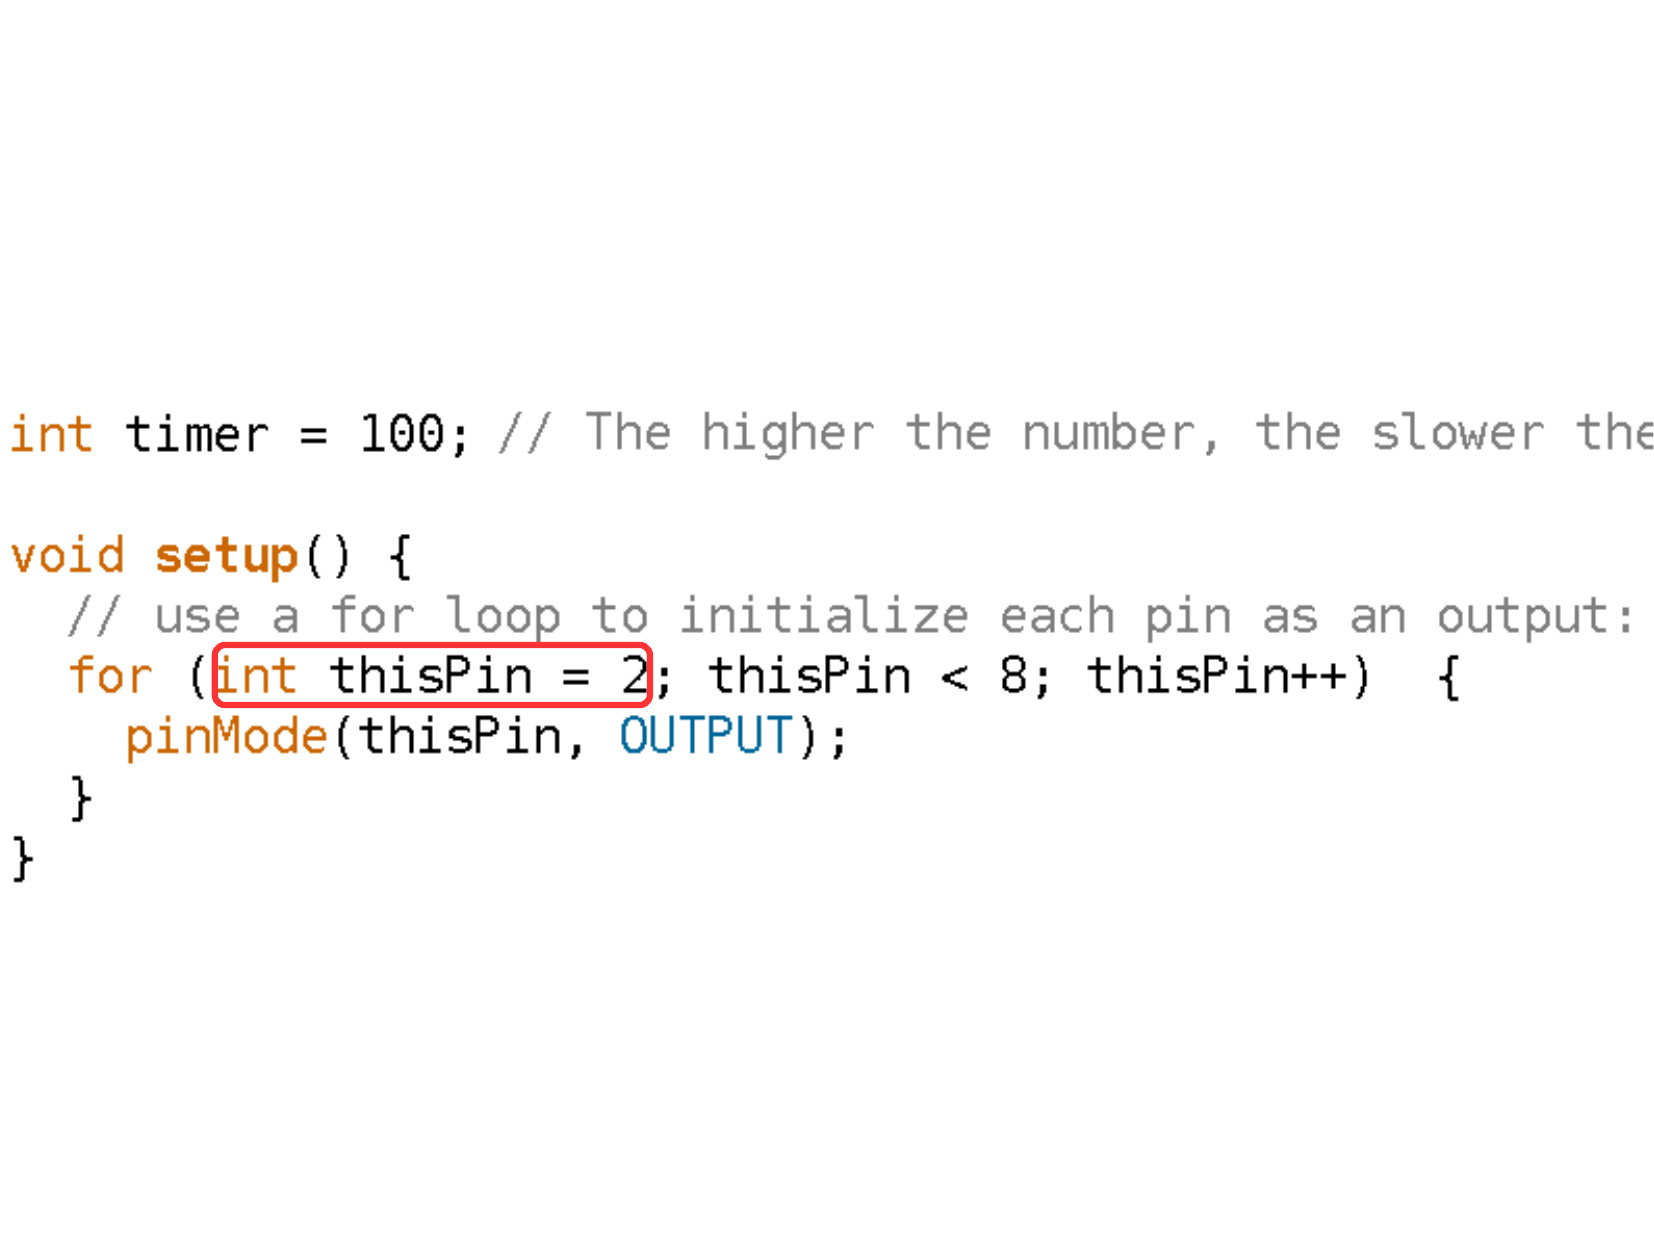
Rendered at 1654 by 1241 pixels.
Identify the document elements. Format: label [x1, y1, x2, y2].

picture [0, 404, 1654, 893]
